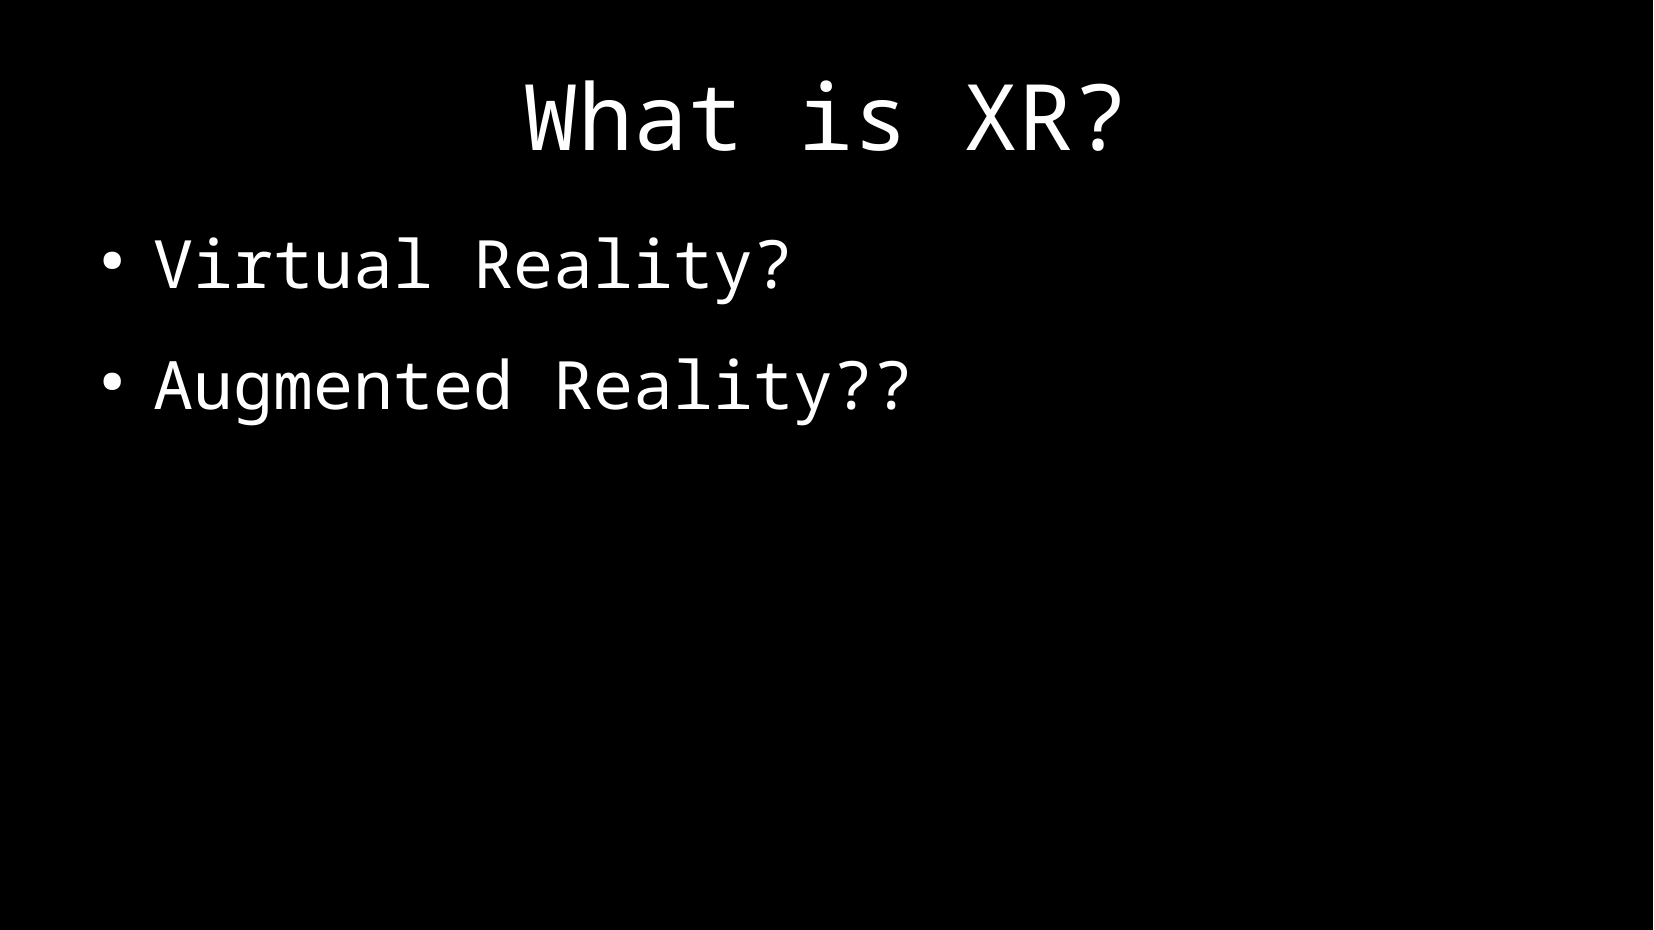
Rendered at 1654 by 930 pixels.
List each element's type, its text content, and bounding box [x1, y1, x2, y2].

title What is XR? [82, 37, 1571, 193]
list Virtual Reality? Augmented Reality?? [82, 217, 1571, 757]
